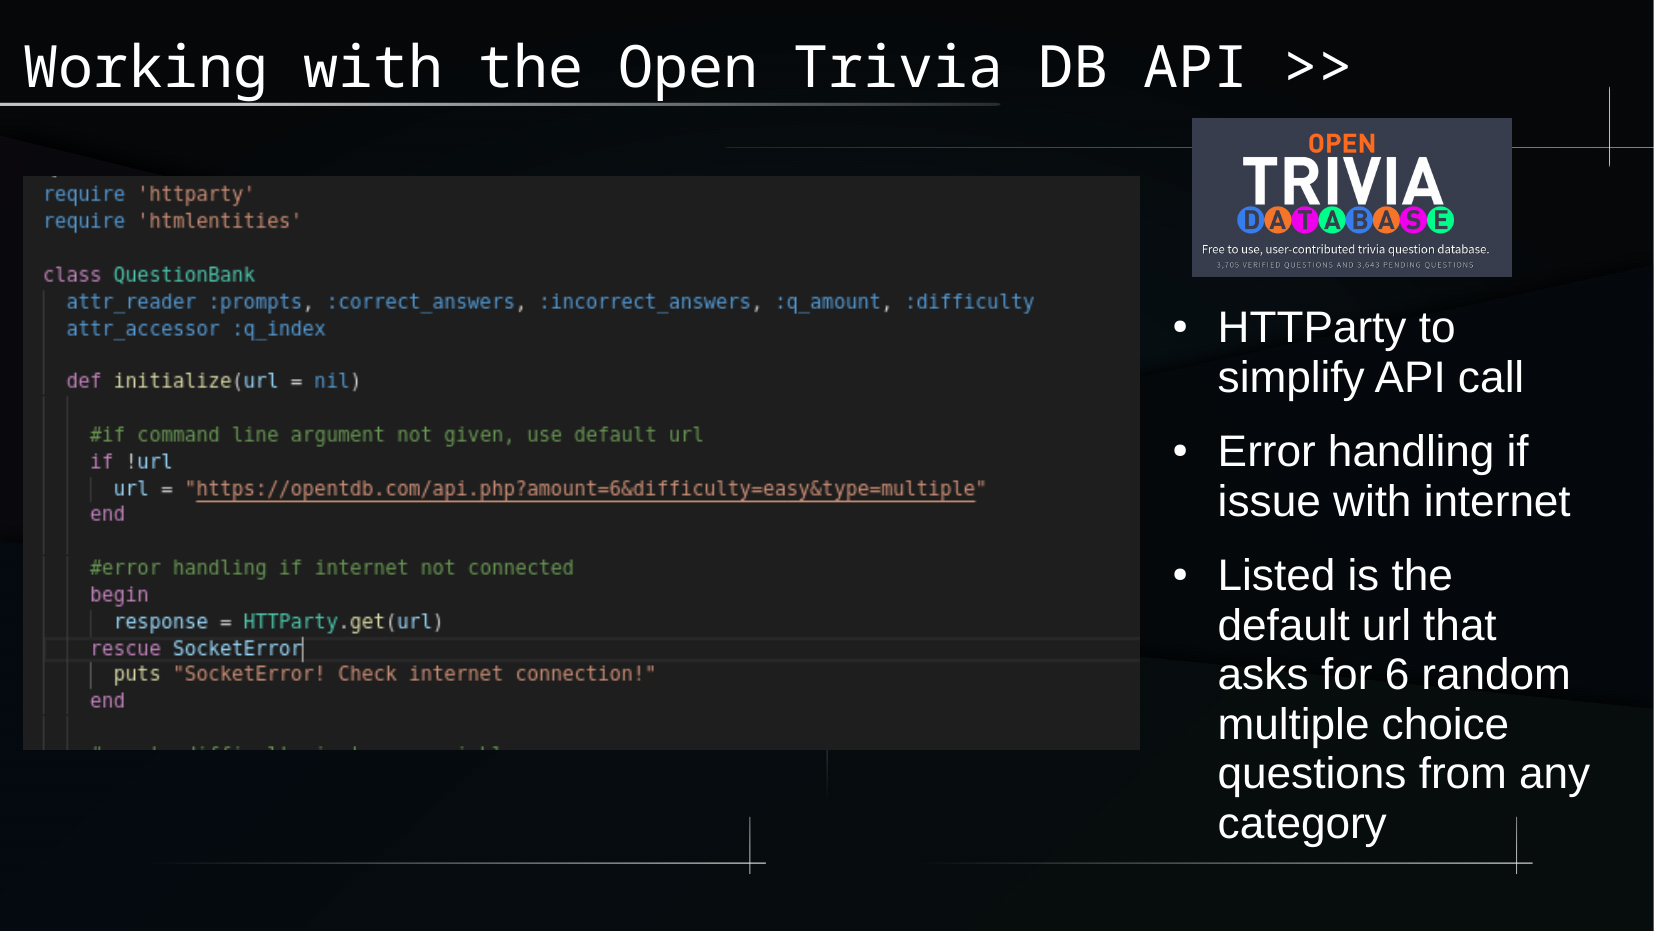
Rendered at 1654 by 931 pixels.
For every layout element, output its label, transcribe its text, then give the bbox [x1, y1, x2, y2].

list HTTParty to simplify API call Error handling if issue with internet Listed is the default url that asks for 6 random multiple choice questions from any category [1157, 153, 1595, 851]
picture [0, 0, 1654, 931]
title Working with the Open Trivia DB API >> [23, 11, 1589, 119]
